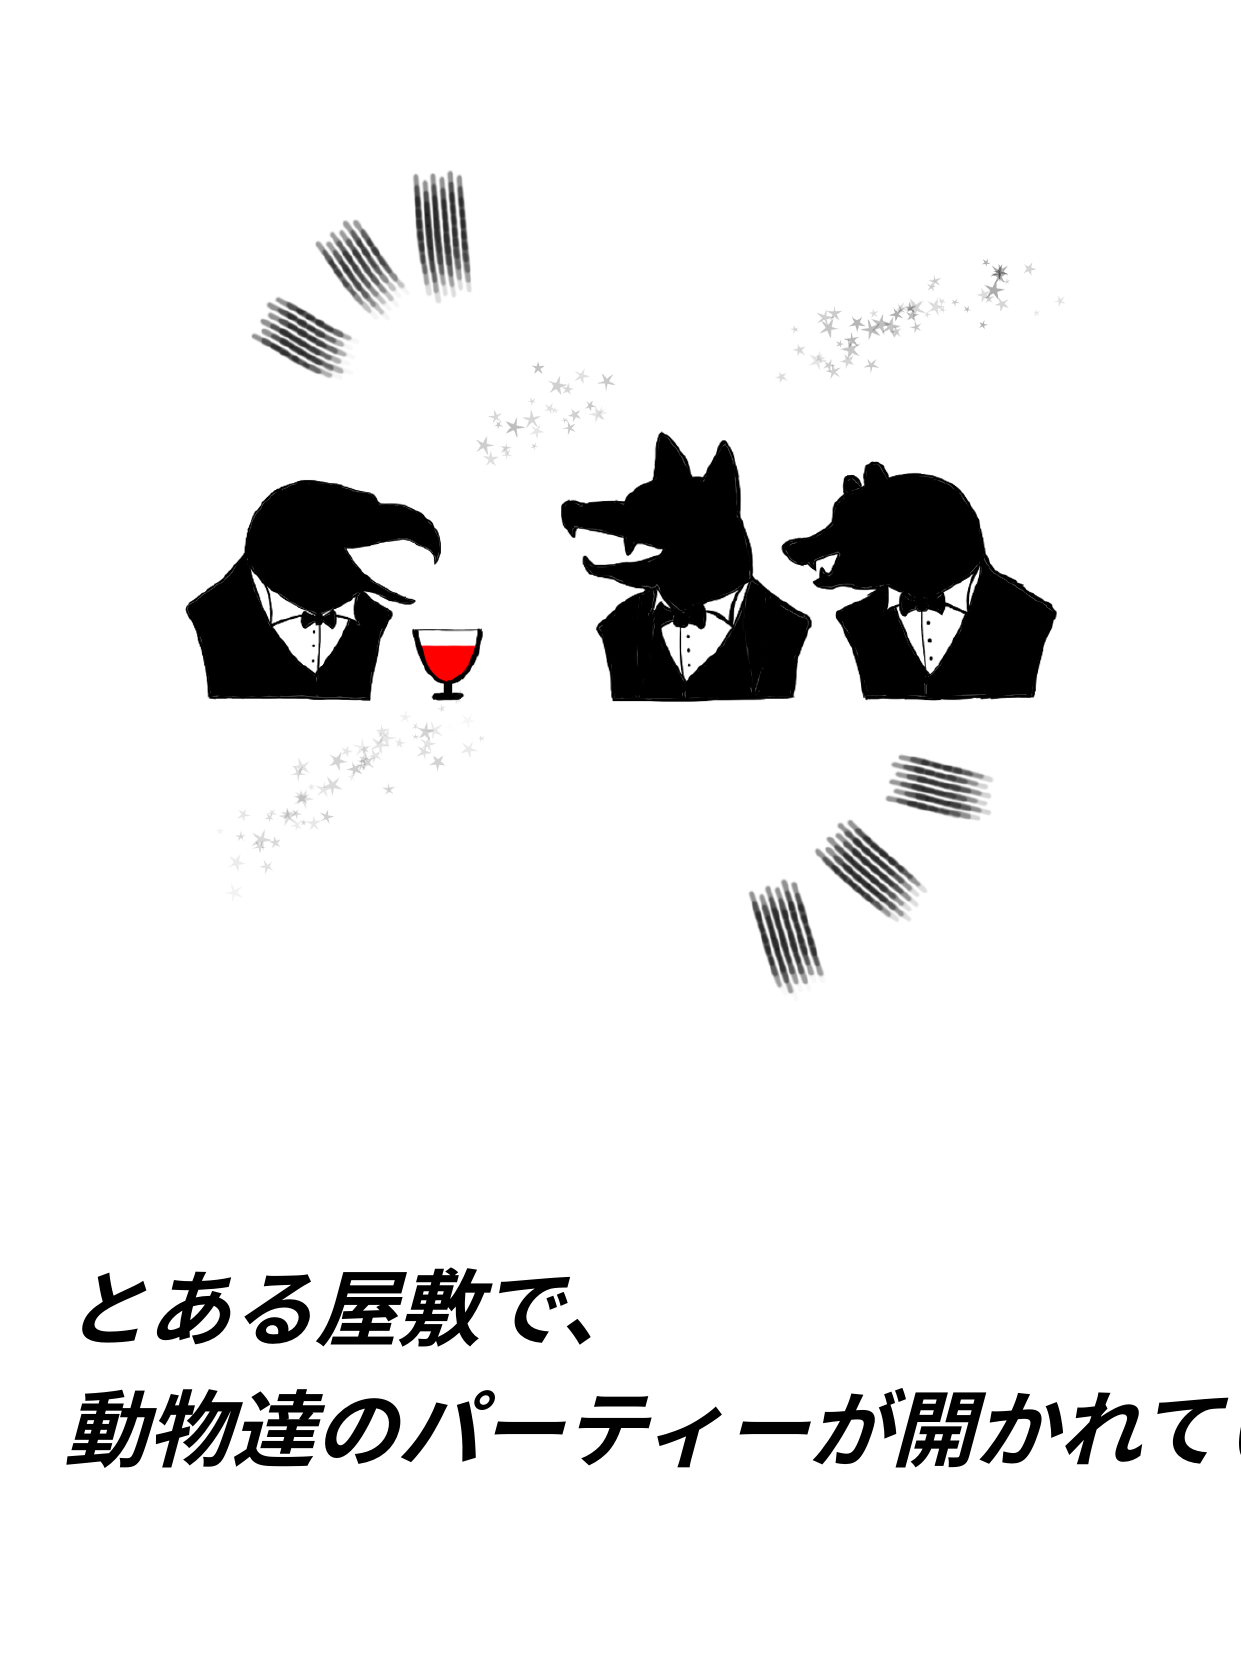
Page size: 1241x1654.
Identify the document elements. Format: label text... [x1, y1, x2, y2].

picture [170, 119, 1071, 1021]
text_box とある屋敷で、 動物達のパーティーが開かれていました。 [49, 1231, 1191, 1496]
